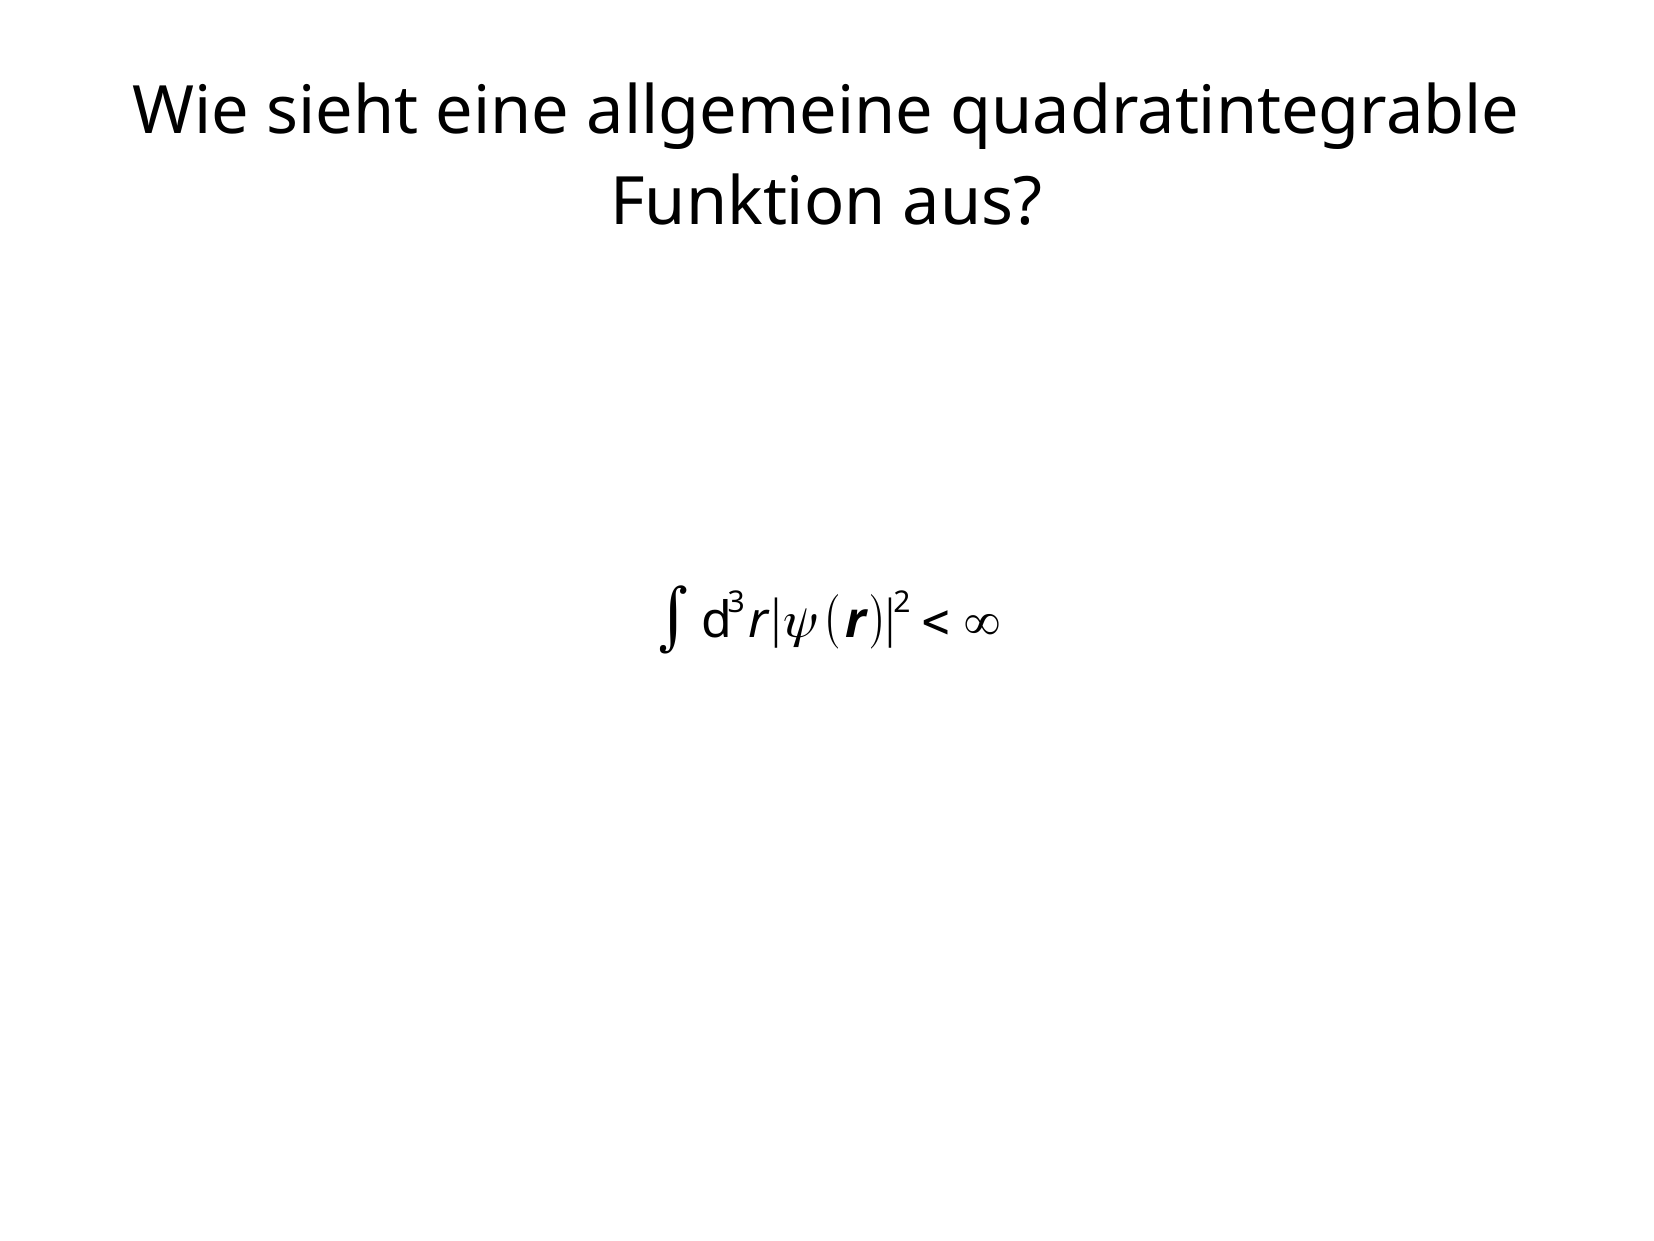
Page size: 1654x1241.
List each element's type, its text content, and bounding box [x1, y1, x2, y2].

chart [646, 582, 1007, 658]
title Wie sieht eine allgemeine quadratintegrable Funktion aus? [82, 49, 1571, 257]
